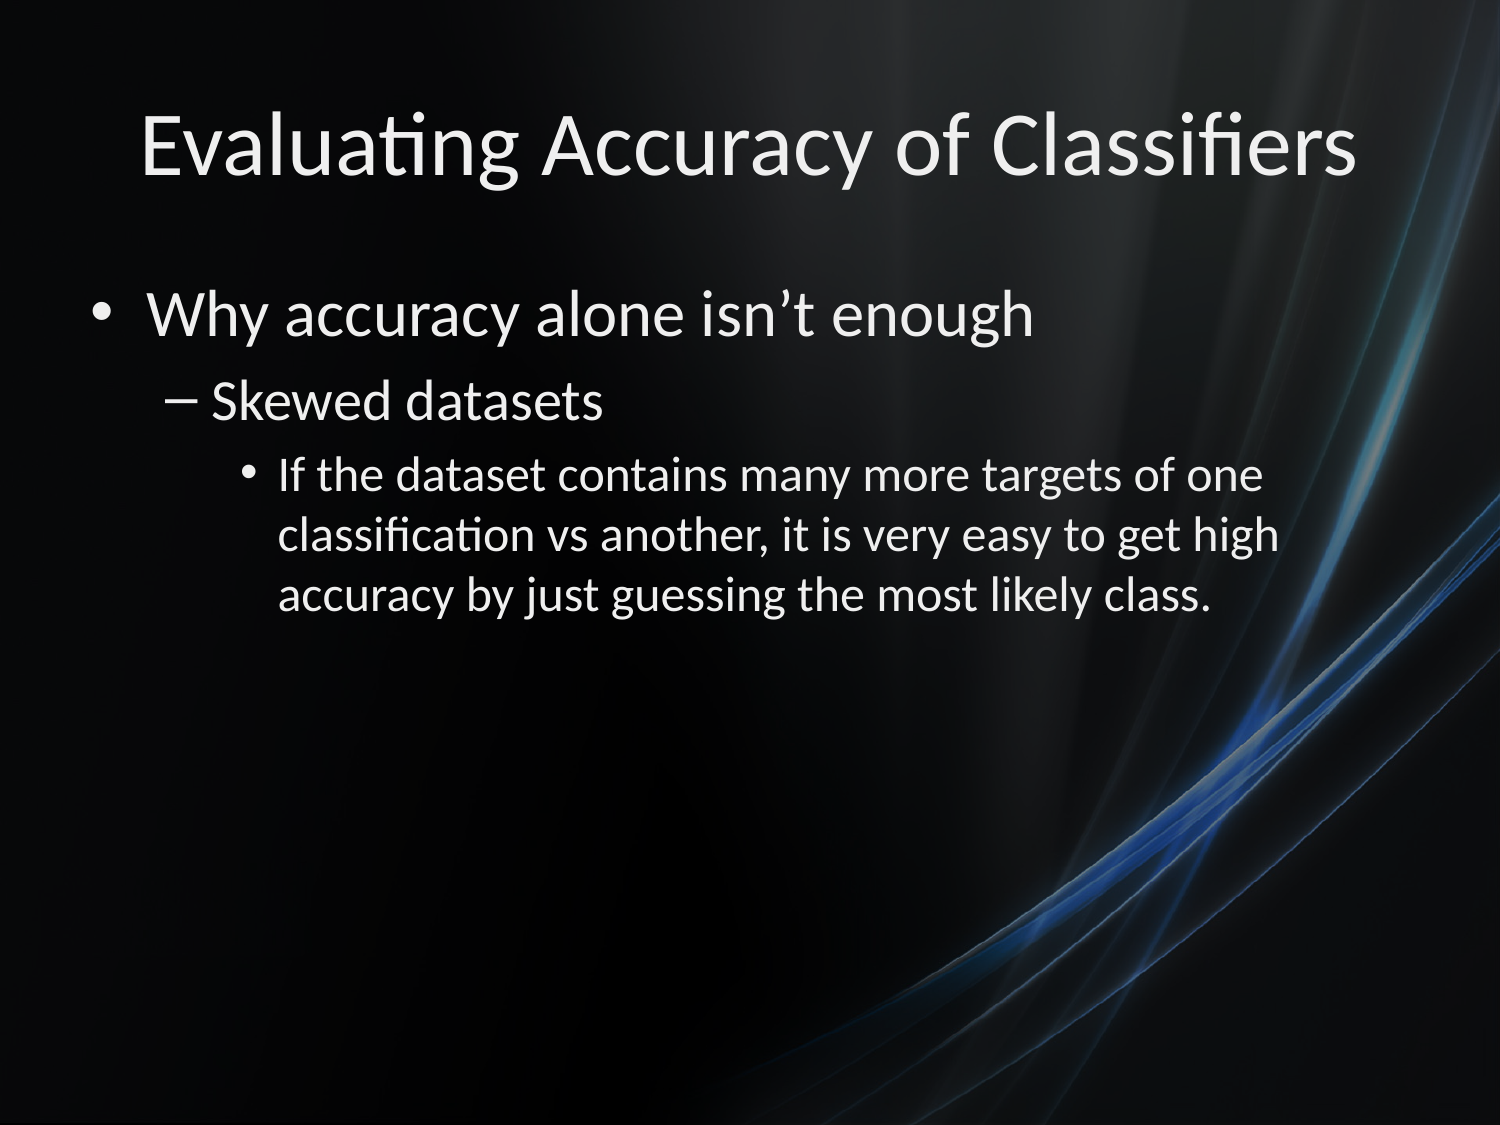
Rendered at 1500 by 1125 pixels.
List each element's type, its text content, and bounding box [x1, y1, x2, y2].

title Evaluating Accuracy of Classifiers [75, 45, 1425, 233]
list Why accuracy alone isn’t enough Skewed datasets If the dataset contains many more targets of one classification vs another, it is very easy to get high accuracy by just guessing the most likely class. [75, 262, 1425, 1005]
picture [0, 0, 1500, 1125]
